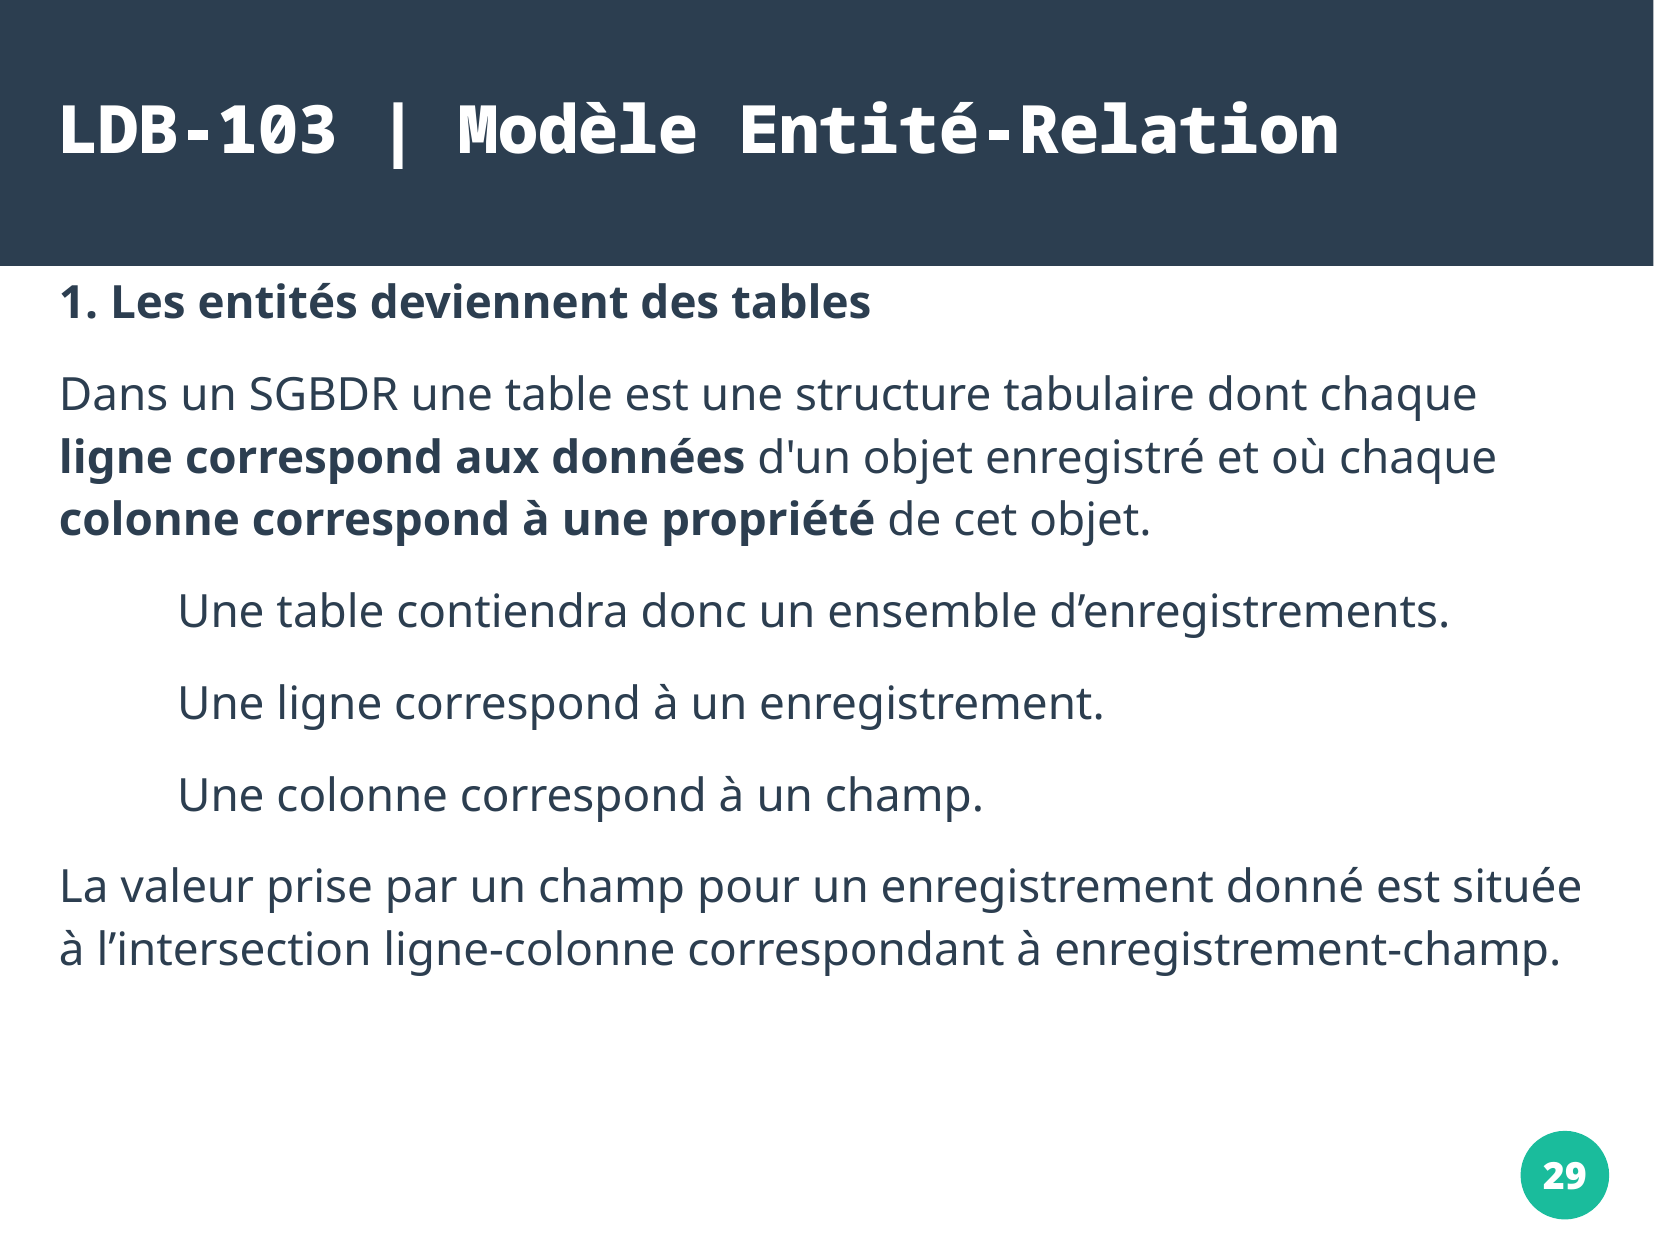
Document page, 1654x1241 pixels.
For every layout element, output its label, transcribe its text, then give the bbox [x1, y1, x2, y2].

title LDB-103 | Modèle Entité-Relation [58, 49, 1595, 207]
list 1. Les entités deviennent des tables Dans un SGBDR une table est une structure tabulaire dont chaque ligne correspond aux données d'un objet enregistré et où chaque colonne correspond à une propriété de cet objet. Une table contiendra donc un ensemble d’enregistrements. Une ligne correspond à un enregistrement. Une colonne correspond à un champ. La valeur prise par un champ pour un enregistrement donné est située à l’intersection ligne-colonne correspondant à enregistrement-champ. [58, 270, 1595, 1171]
